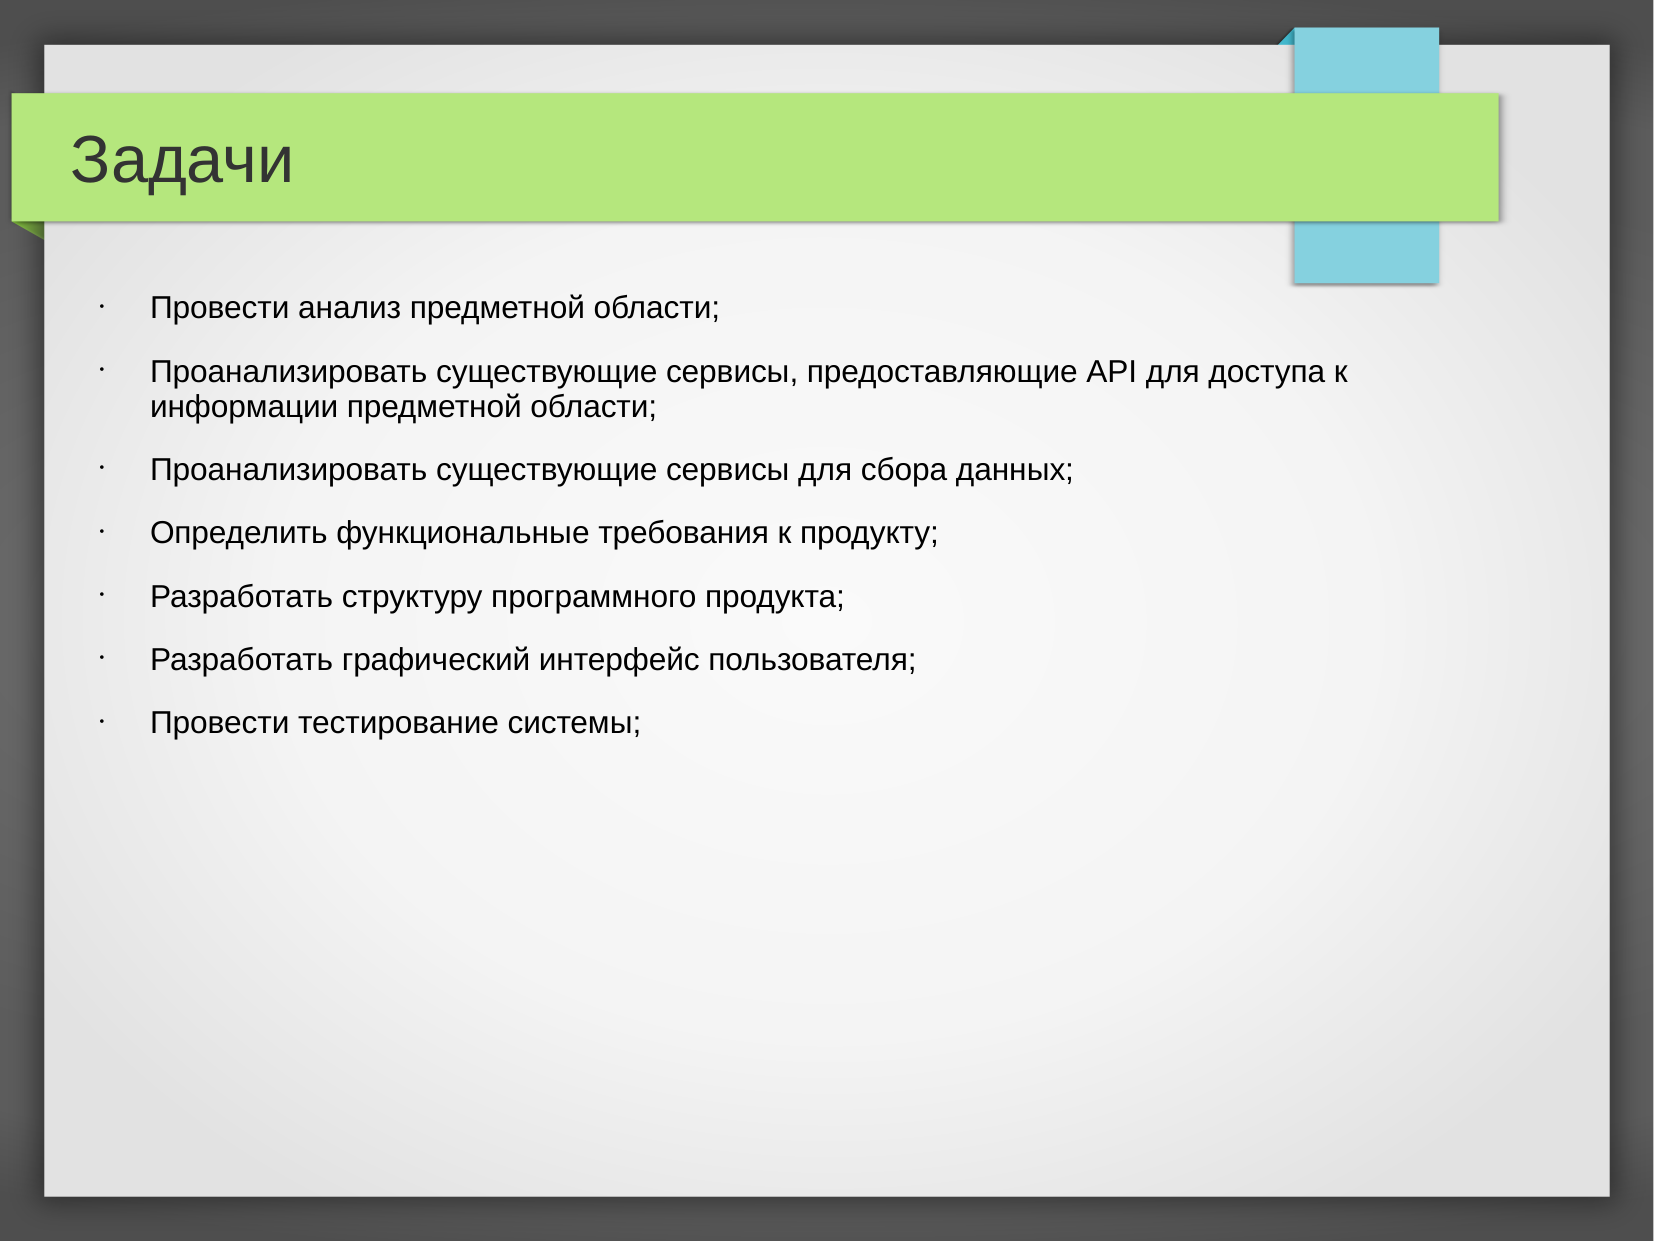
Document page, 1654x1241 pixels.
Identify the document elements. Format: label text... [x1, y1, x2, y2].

picture [0, 0, 1654, 1241]
list Провести анализ предметной области; Проанализировать существующие сервисы, предоставляющие API для доступа к информации предметной области; Проанализировать существующие сервисы для сбора данных; Определить функциональные требования к продукту; Разработать структуру программного продукта; Разработать графический интерфейс пользователя; Провести тестирование системы; [82, 290, 1538, 745]
title Задачи [70, 106, 1229, 213]
